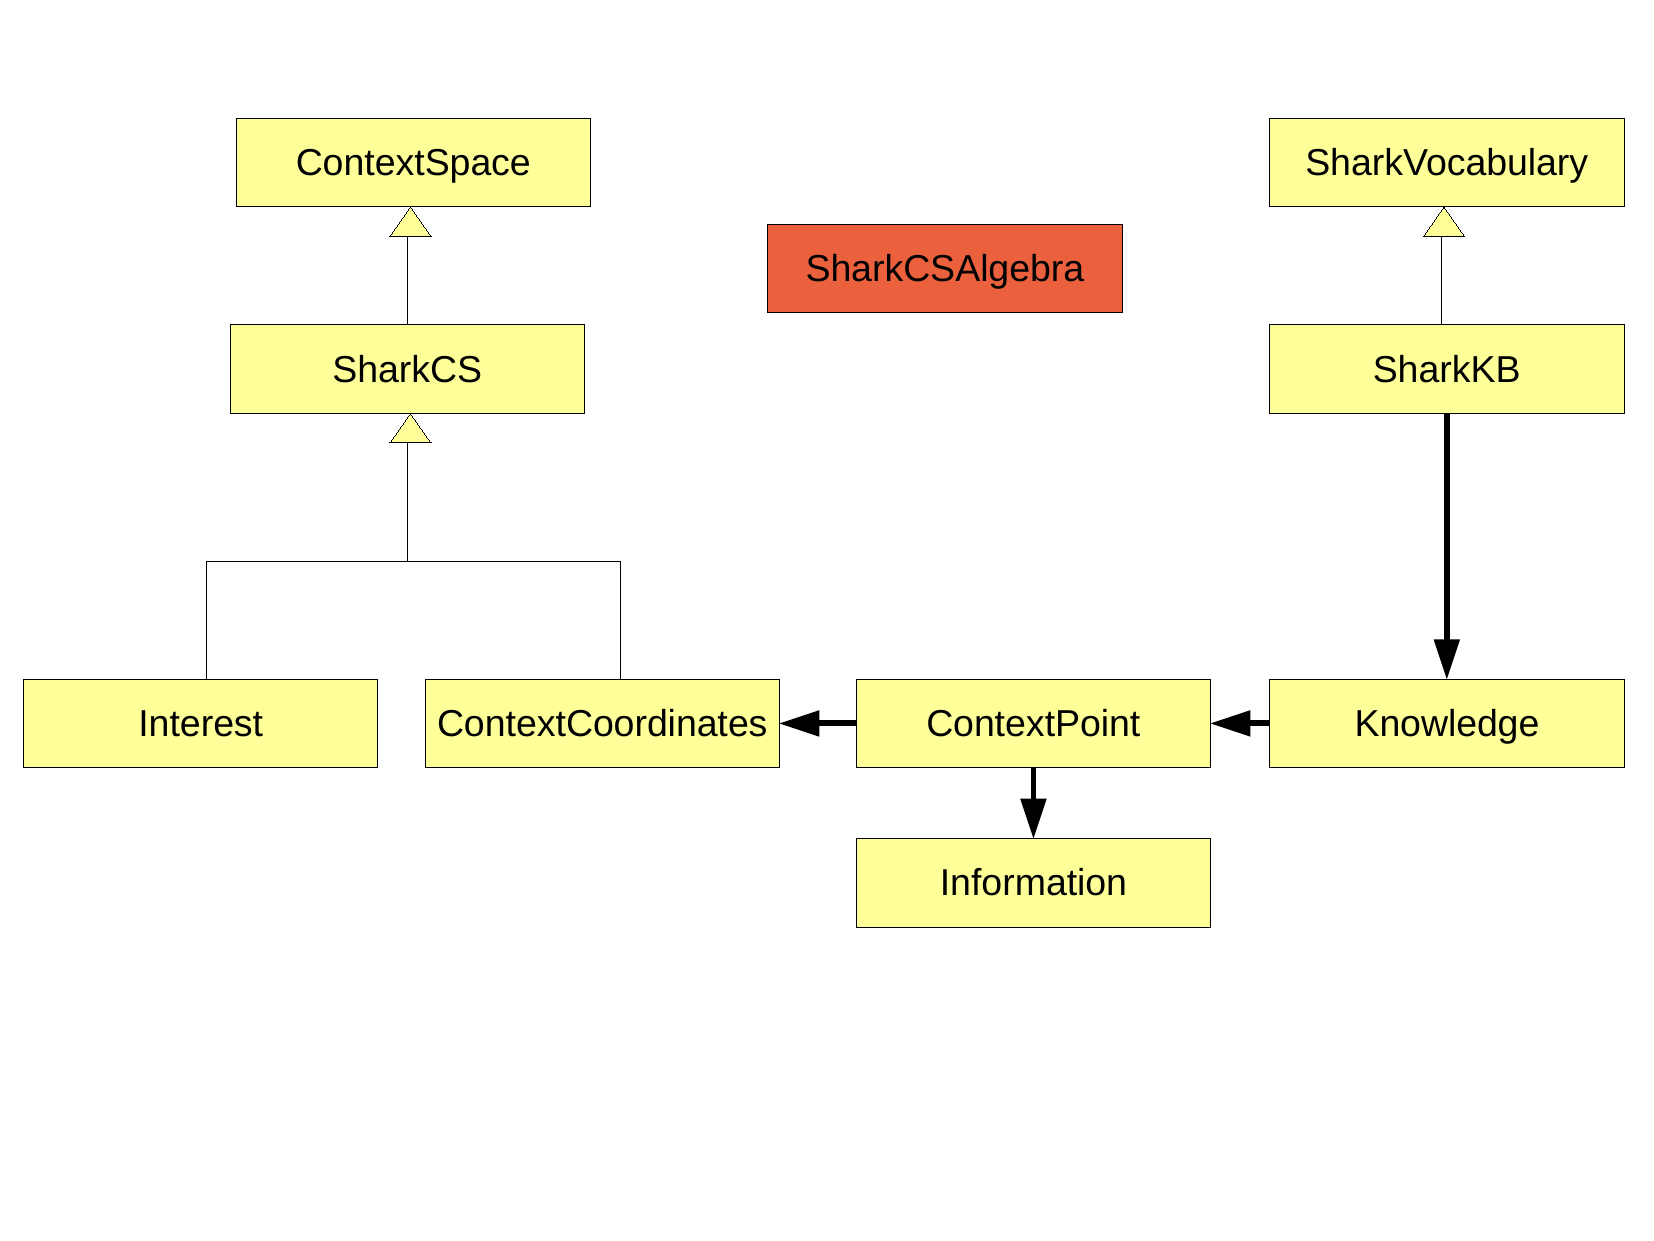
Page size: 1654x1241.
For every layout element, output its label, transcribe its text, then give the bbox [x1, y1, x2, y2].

text_box ContextPoint [856, 679, 1211, 768]
text_box SharkKB [1269, 324, 1625, 414]
text_box SharkVocabulary [1269, 118, 1625, 207]
text_box Interest [23, 679, 378, 768]
text_box Information [856, 838, 1211, 928]
text_box SharkCSAlgebra [767, 224, 1123, 313]
text_box [1423, 206, 1465, 237]
text_box Knowledge [1269, 679, 1625, 768]
text_box ContextCoordinates [425, 679, 780, 768]
text_box [389, 413, 432, 443]
text_box SharkCS [230, 324, 585, 414]
text_box ContextSpace [236, 118, 591, 207]
text_box [389, 206, 432, 237]
